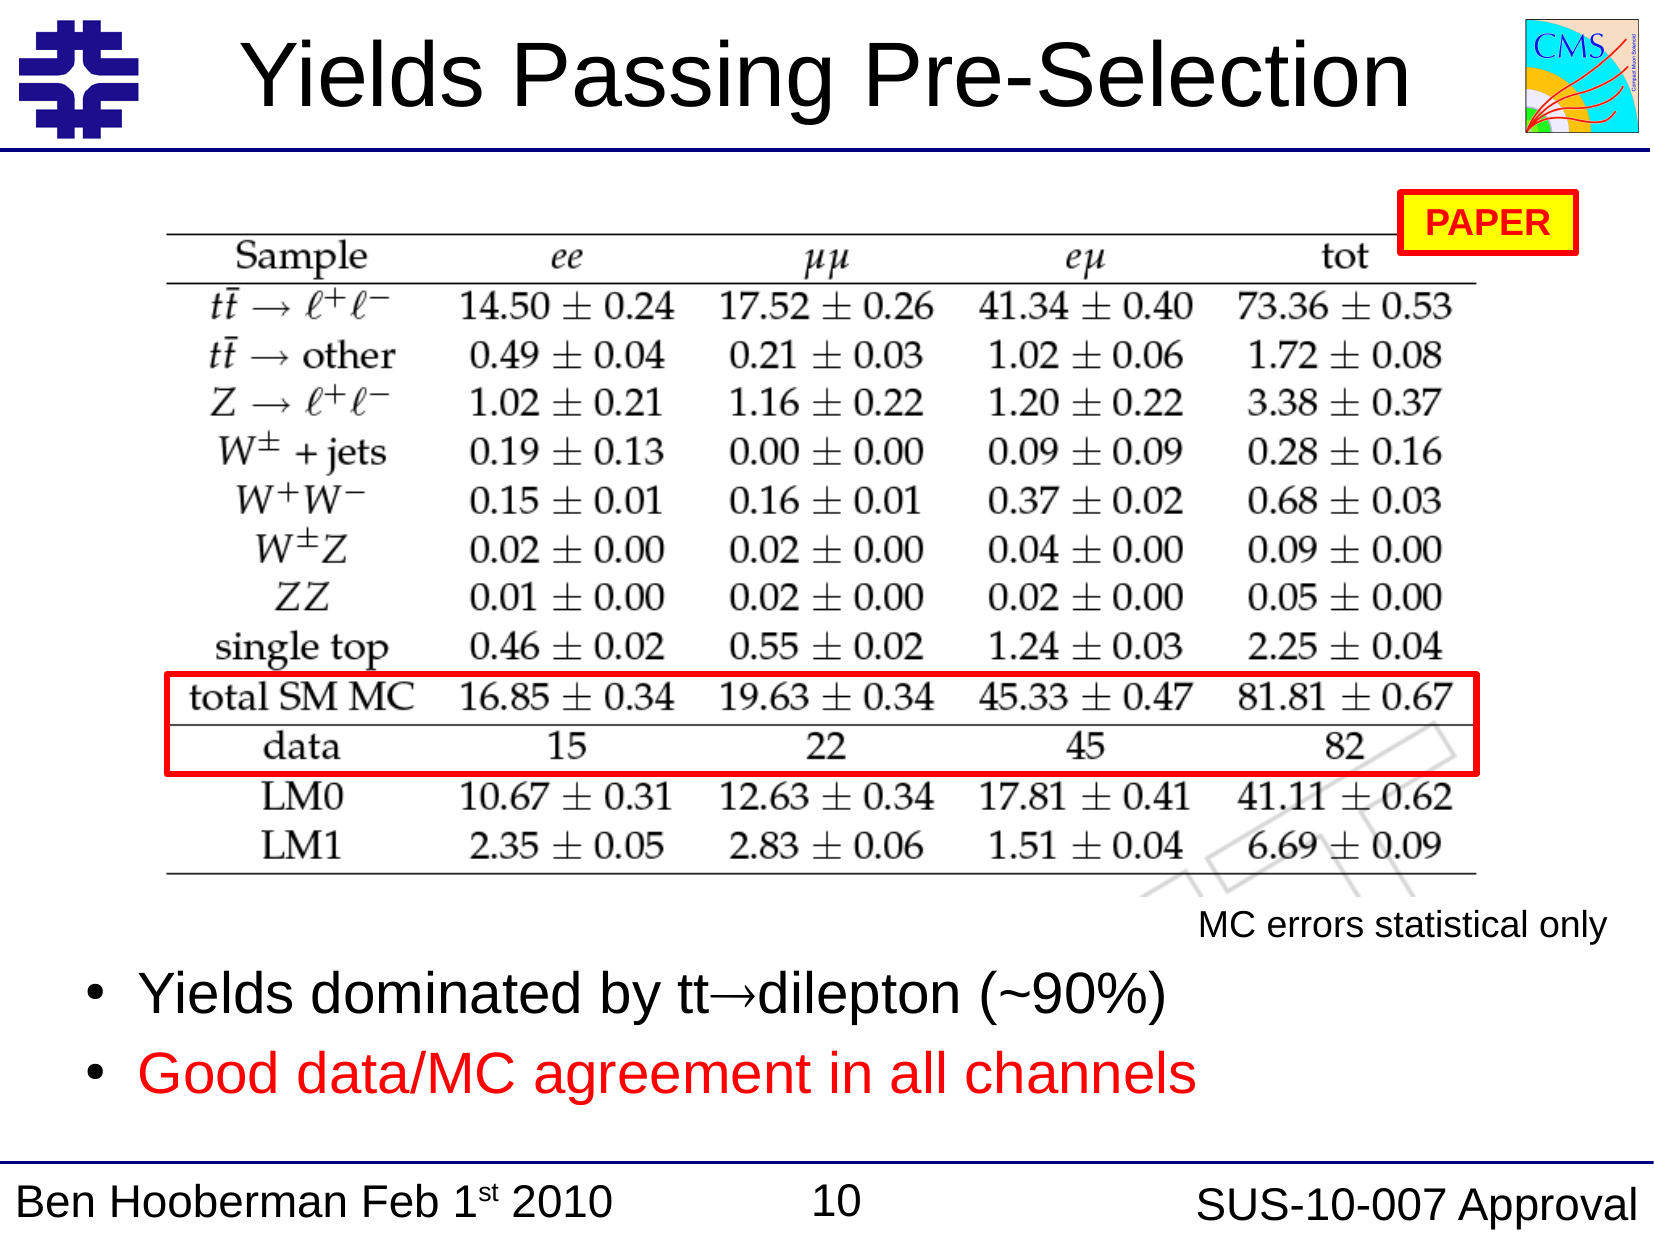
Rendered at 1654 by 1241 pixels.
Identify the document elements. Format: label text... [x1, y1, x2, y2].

text_box [97, 153, 1598, 232]
text_box MC errors statistical only [1183, 896, 1654, 977]
list Yields dominated by ttdilepton (~90%) Good data/MC agreement in all channels [67, 960, 1643, 1241]
text_box PAPER [1400, 192, 1576, 254]
title Yields Passing Pre-Selection [0, 0, 1654, 151]
picture [99, 232, 1525, 897]
